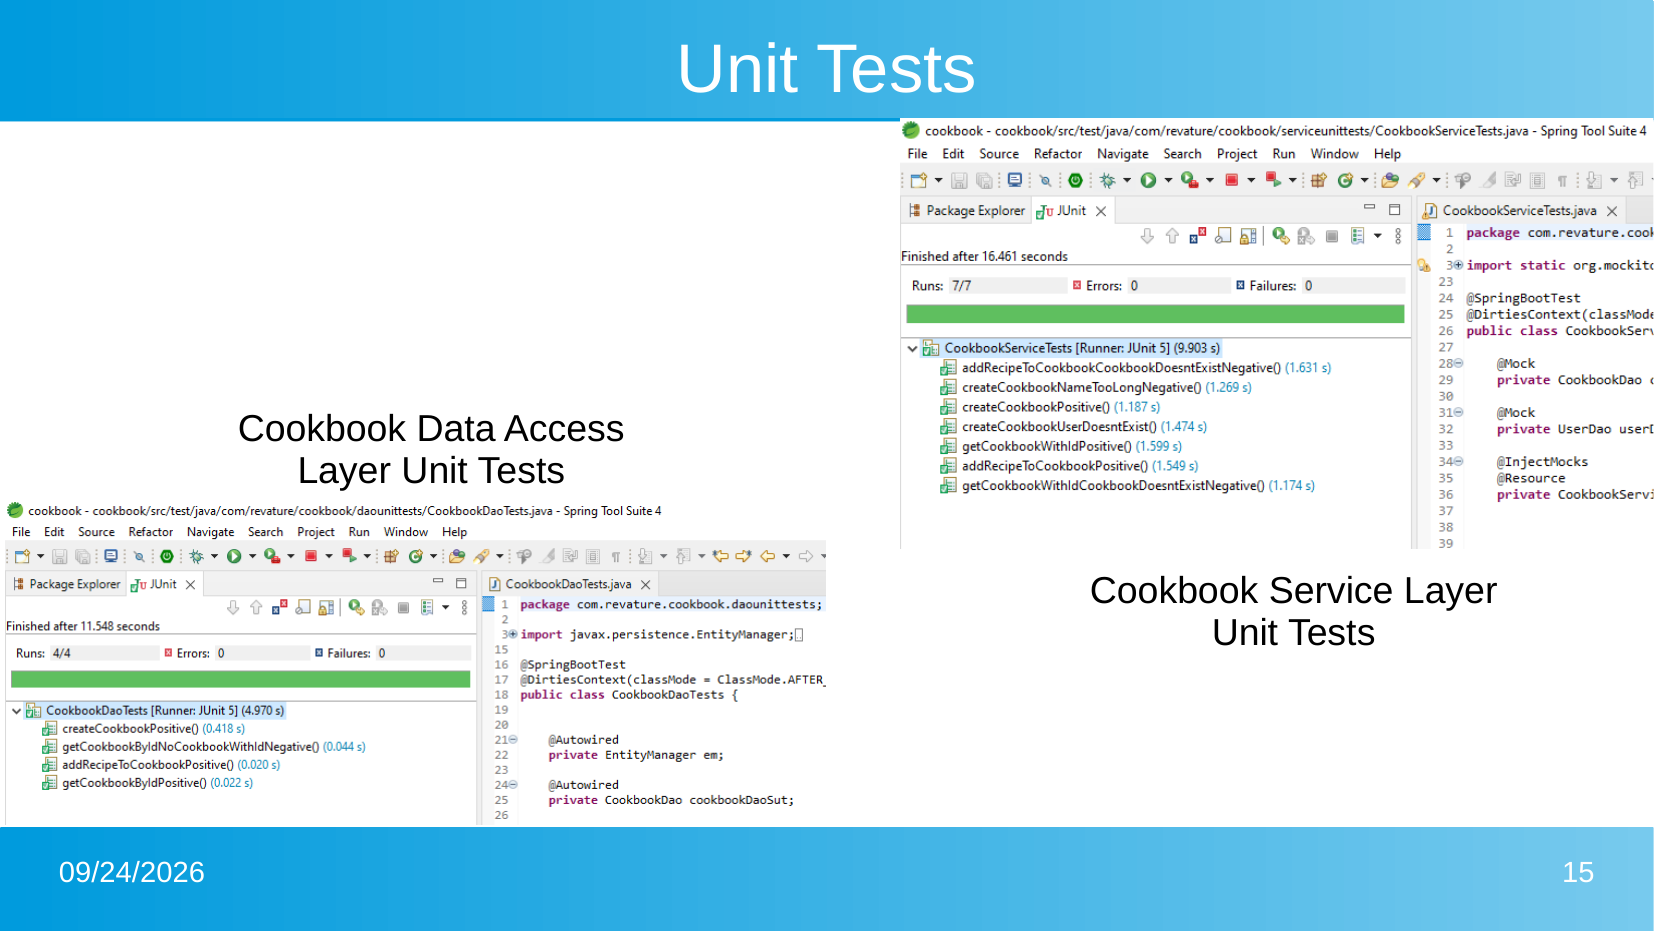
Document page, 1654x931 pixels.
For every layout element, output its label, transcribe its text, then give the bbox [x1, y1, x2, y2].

picture [5, 499, 826, 826]
text_box Cookbook Service Layer Unit Tests [1050, 562, 1538, 662]
title Unit Tests [59, 29, 1595, 108]
text_box Cookbook Data Access Layer Unit Tests [187, 400, 676, 500]
picture [900, 1, 1654, 549]
